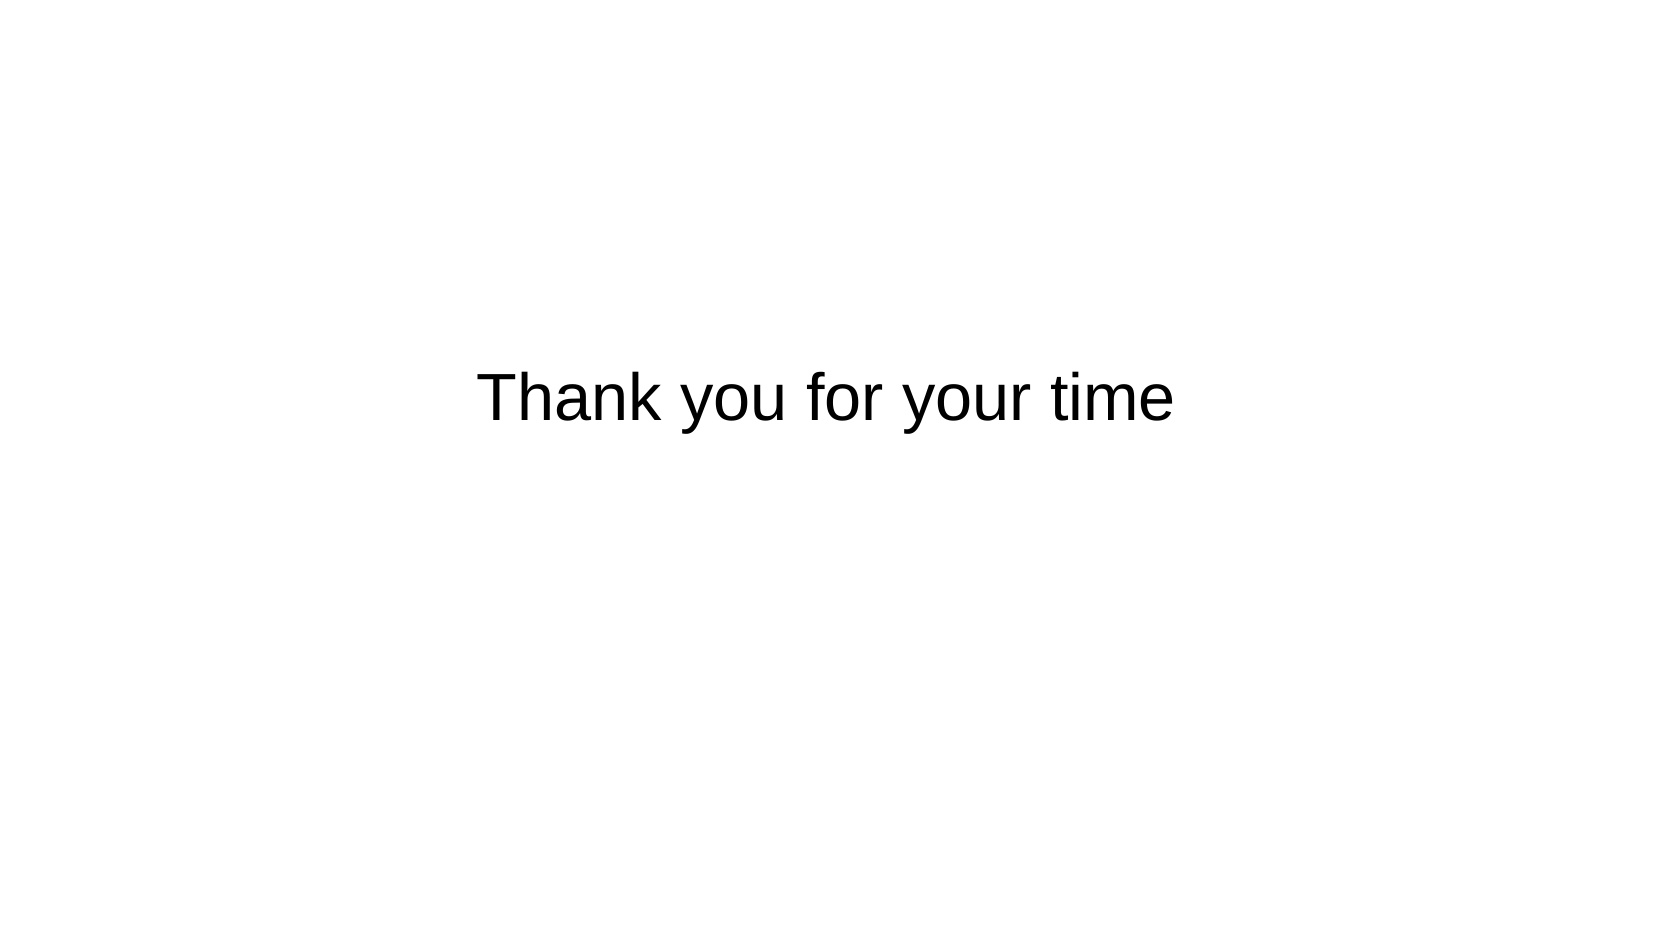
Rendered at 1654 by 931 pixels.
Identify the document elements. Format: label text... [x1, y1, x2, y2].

subtitle Thank you for your time [82, 37, 1571, 757]
